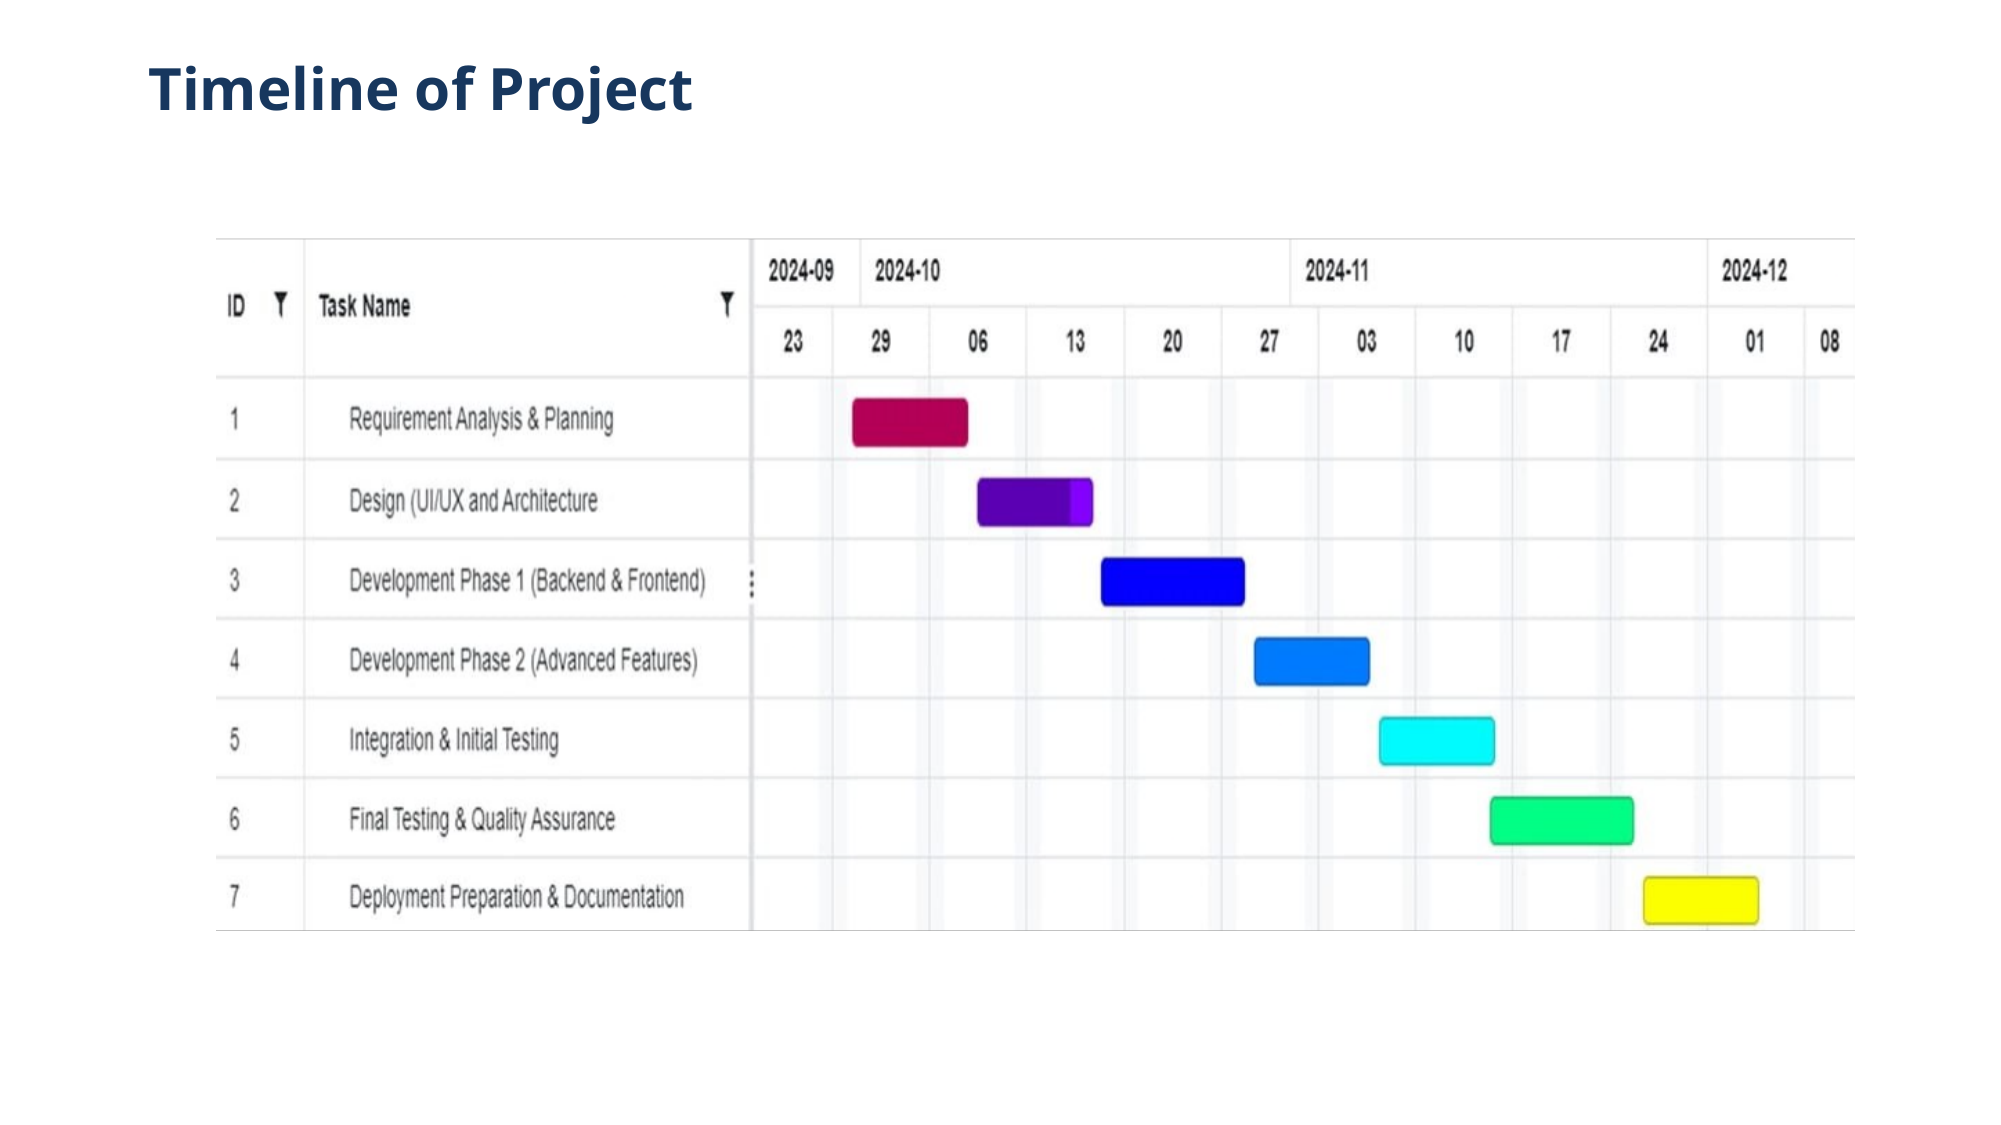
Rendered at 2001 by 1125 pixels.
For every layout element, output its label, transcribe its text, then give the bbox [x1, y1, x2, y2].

picture [216, 169, 1859, 980]
title Timeline of Project [133, 45, 1884, 126]
